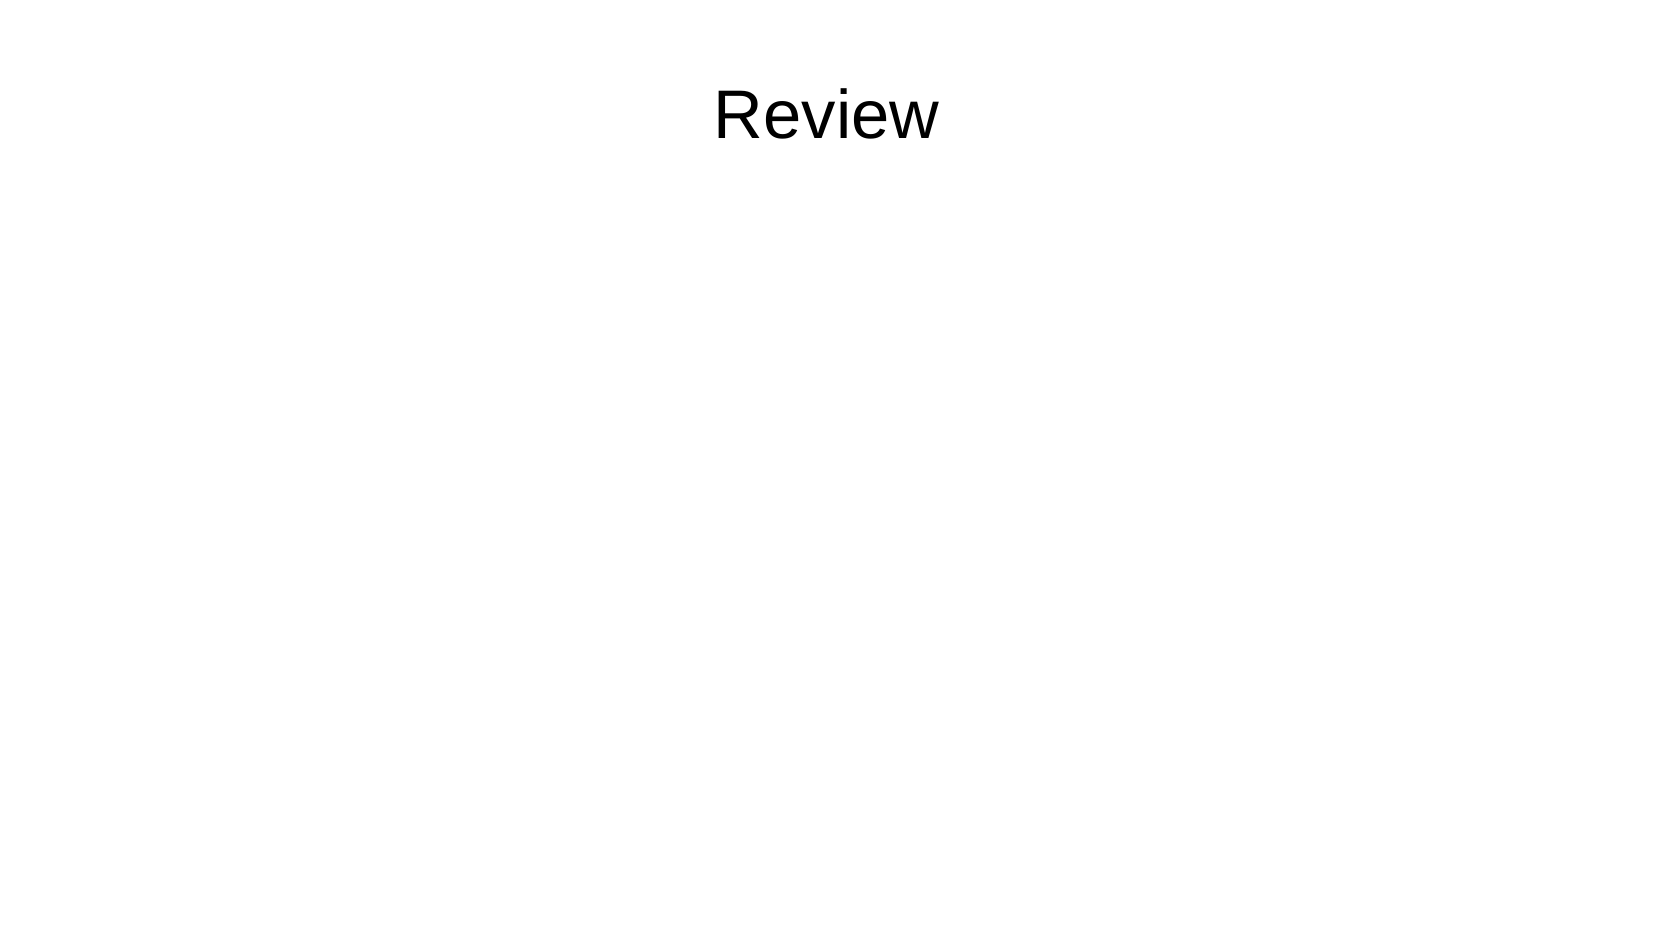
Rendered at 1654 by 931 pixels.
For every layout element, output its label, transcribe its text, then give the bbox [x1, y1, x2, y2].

title Review [82, 37, 1571, 193]
